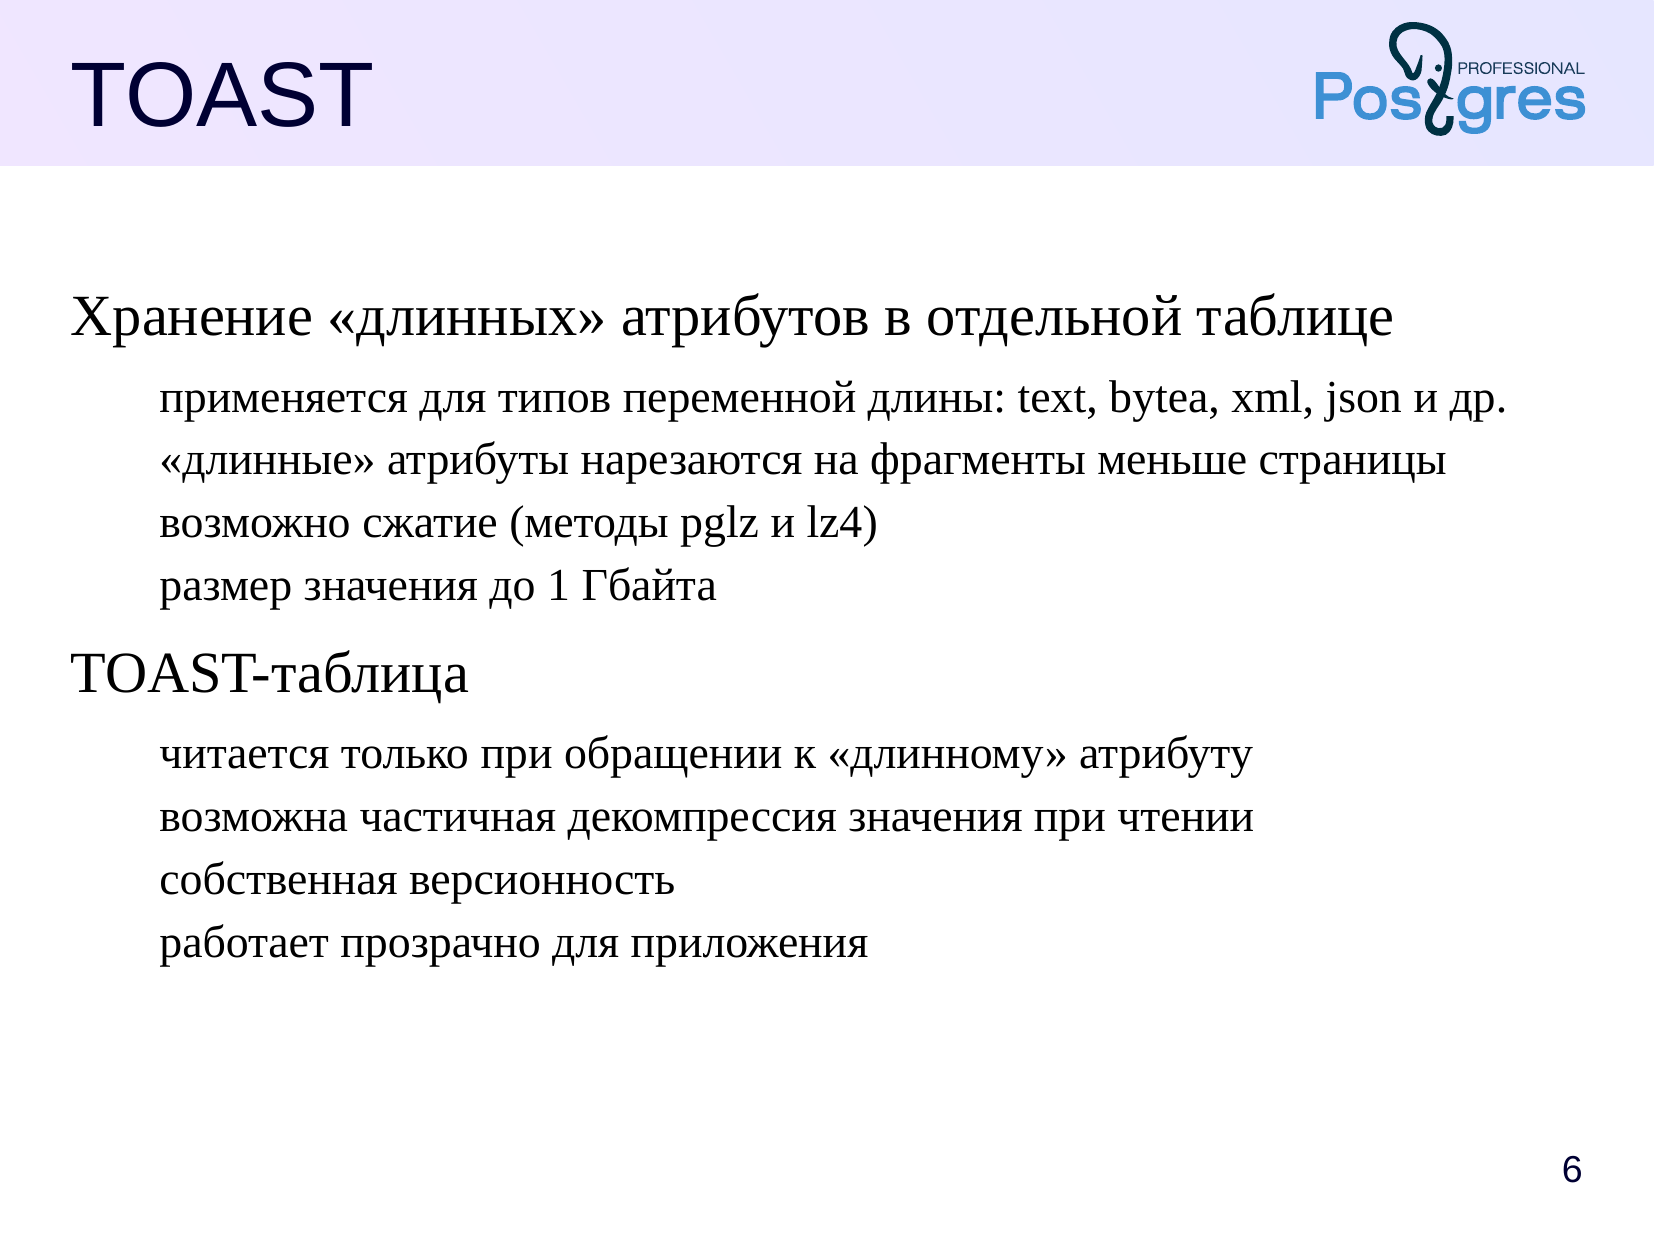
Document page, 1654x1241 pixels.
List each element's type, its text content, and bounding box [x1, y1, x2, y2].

list Хранение «длинных» атрибутов в отдельной таблице применяется для типов переменной длины: text, bytea, xml, json и др. «длинные» атрибуты нарезаются на фрагменты меньше страницы возможно сжатие (методы pglz и lz4) размер значения до 1 Гбайта TOAST-таблица читается только при обращении к «длинному» атрибуту возможна частичная декомпрессия значения при чтении собственная версионность работает прозрачно для приложения [70, 283, 1583, 1134]
title TOAST [70, 43, 1241, 147]
